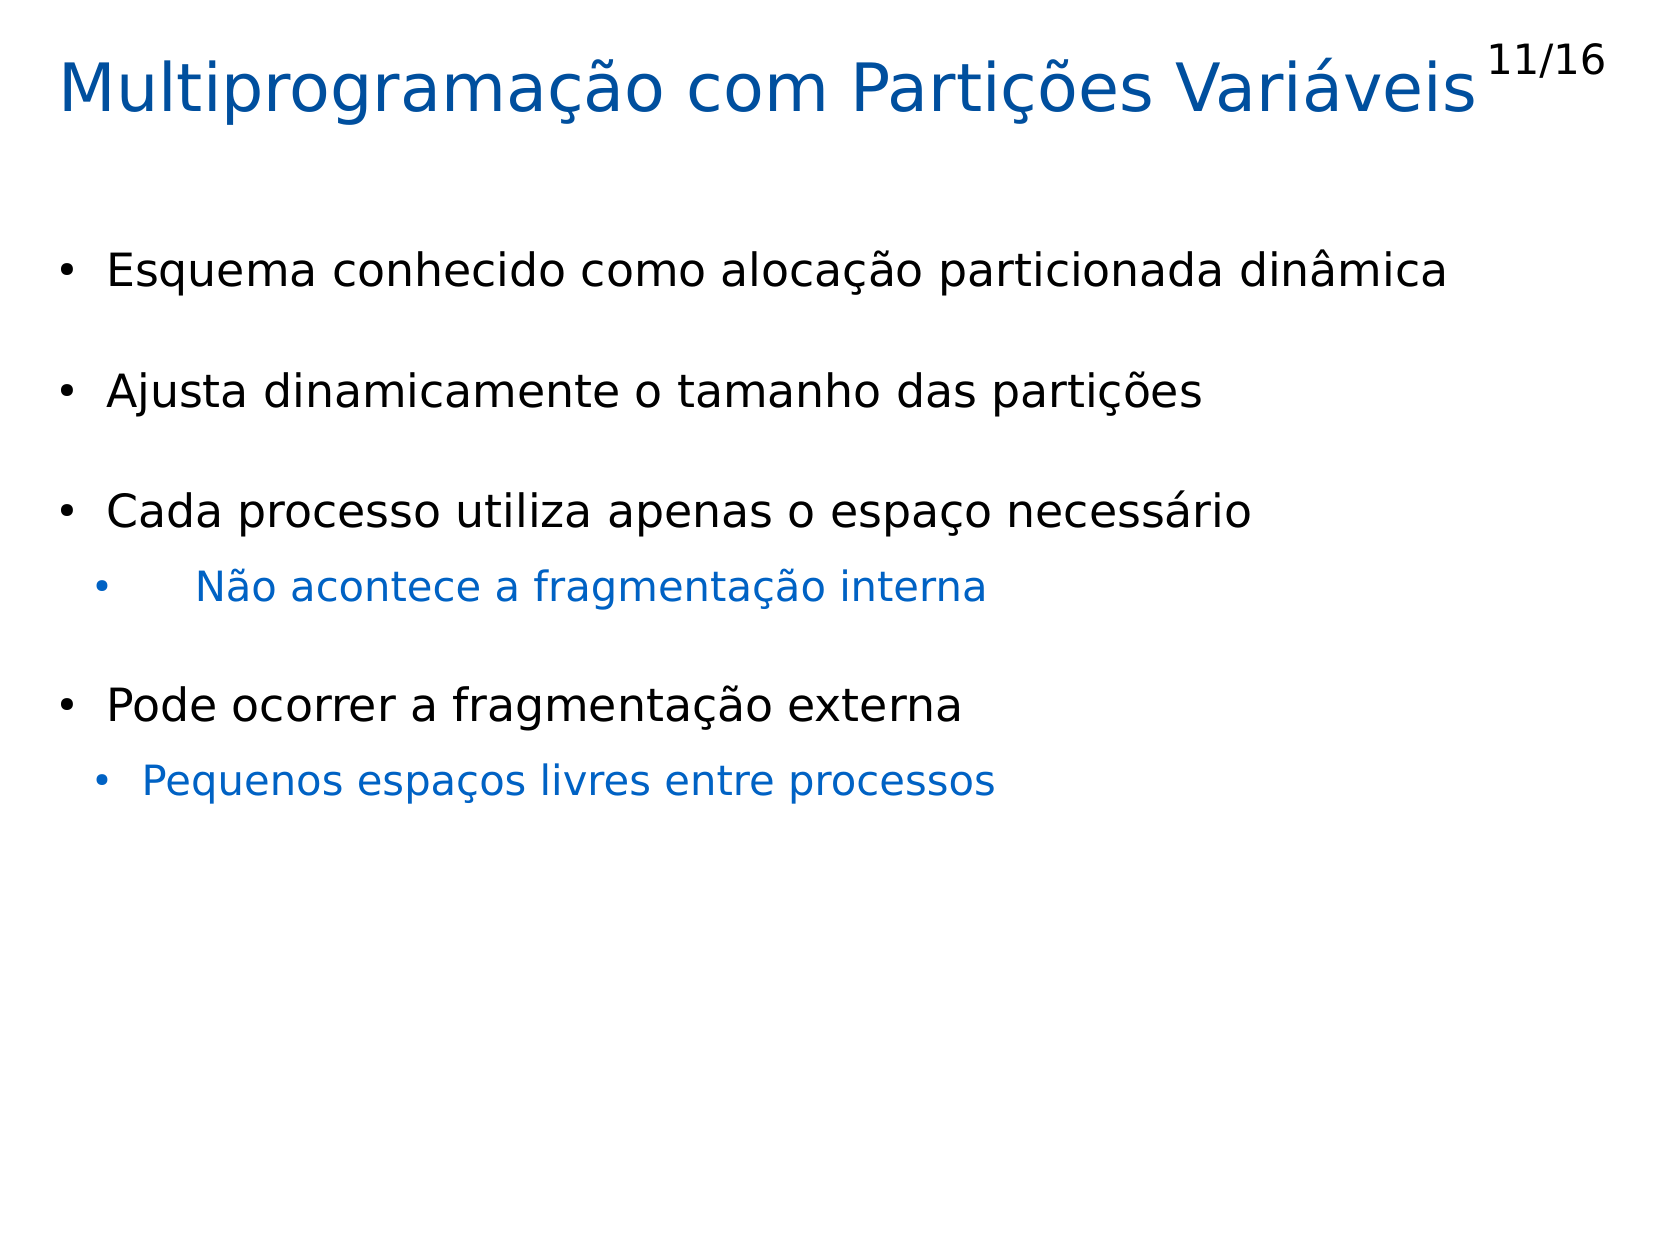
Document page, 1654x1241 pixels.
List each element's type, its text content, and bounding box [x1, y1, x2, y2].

title Multiprogramação com Partições Variáveis [59, 29, 1506, 148]
list Esquema conhecido como alocação particionada dinâmica Ajusta dinamicamente o tamanho das partições Cada processo utiliza apenas o espaço necessário Não acontece a fragmentação interna Pode ocorrer a fragmentação externa Pequenos espaços livres entre processos [59, 236, 1595, 1211]
